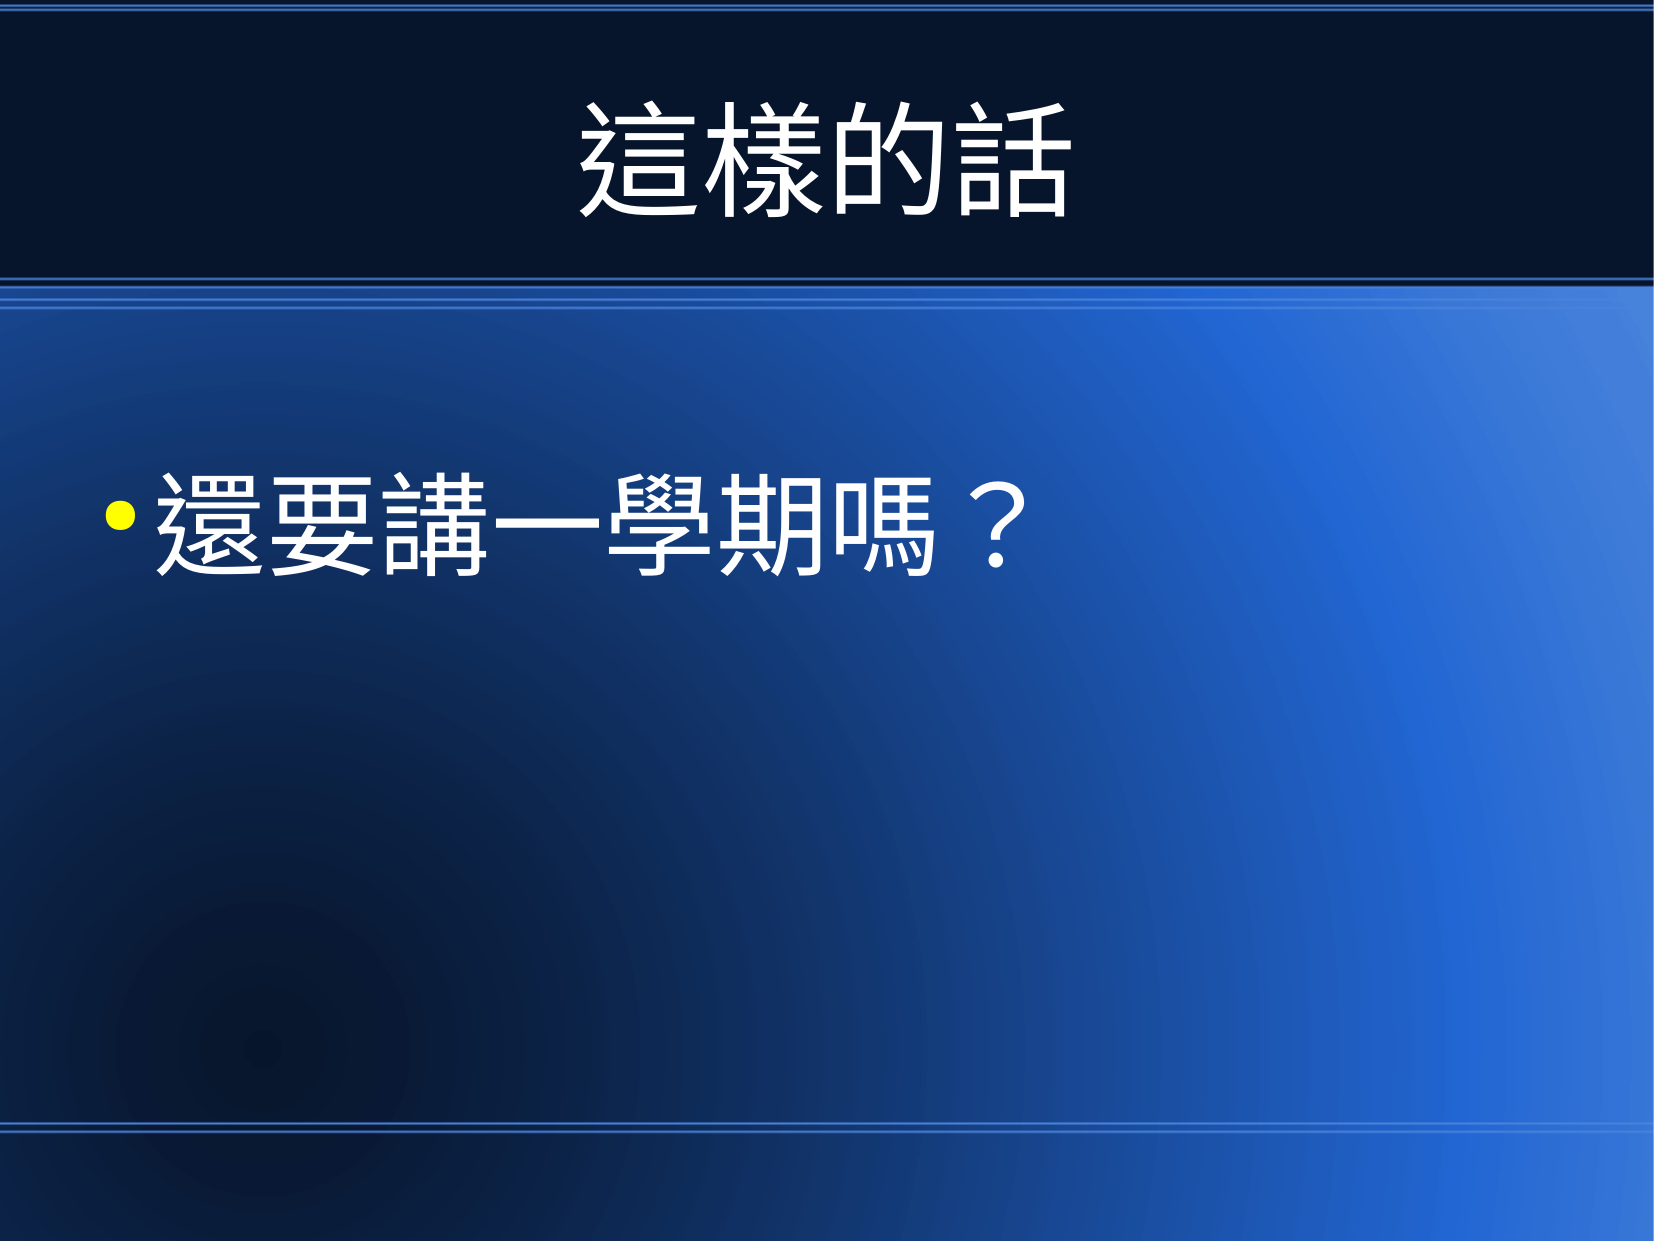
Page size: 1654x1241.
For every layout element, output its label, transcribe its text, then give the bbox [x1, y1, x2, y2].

list 還要講一學期嗎？ [82, 355, 1571, 1241]
title 這樣的話 [82, 49, 1571, 257]
picture [0, 0, 1654, 1241]
